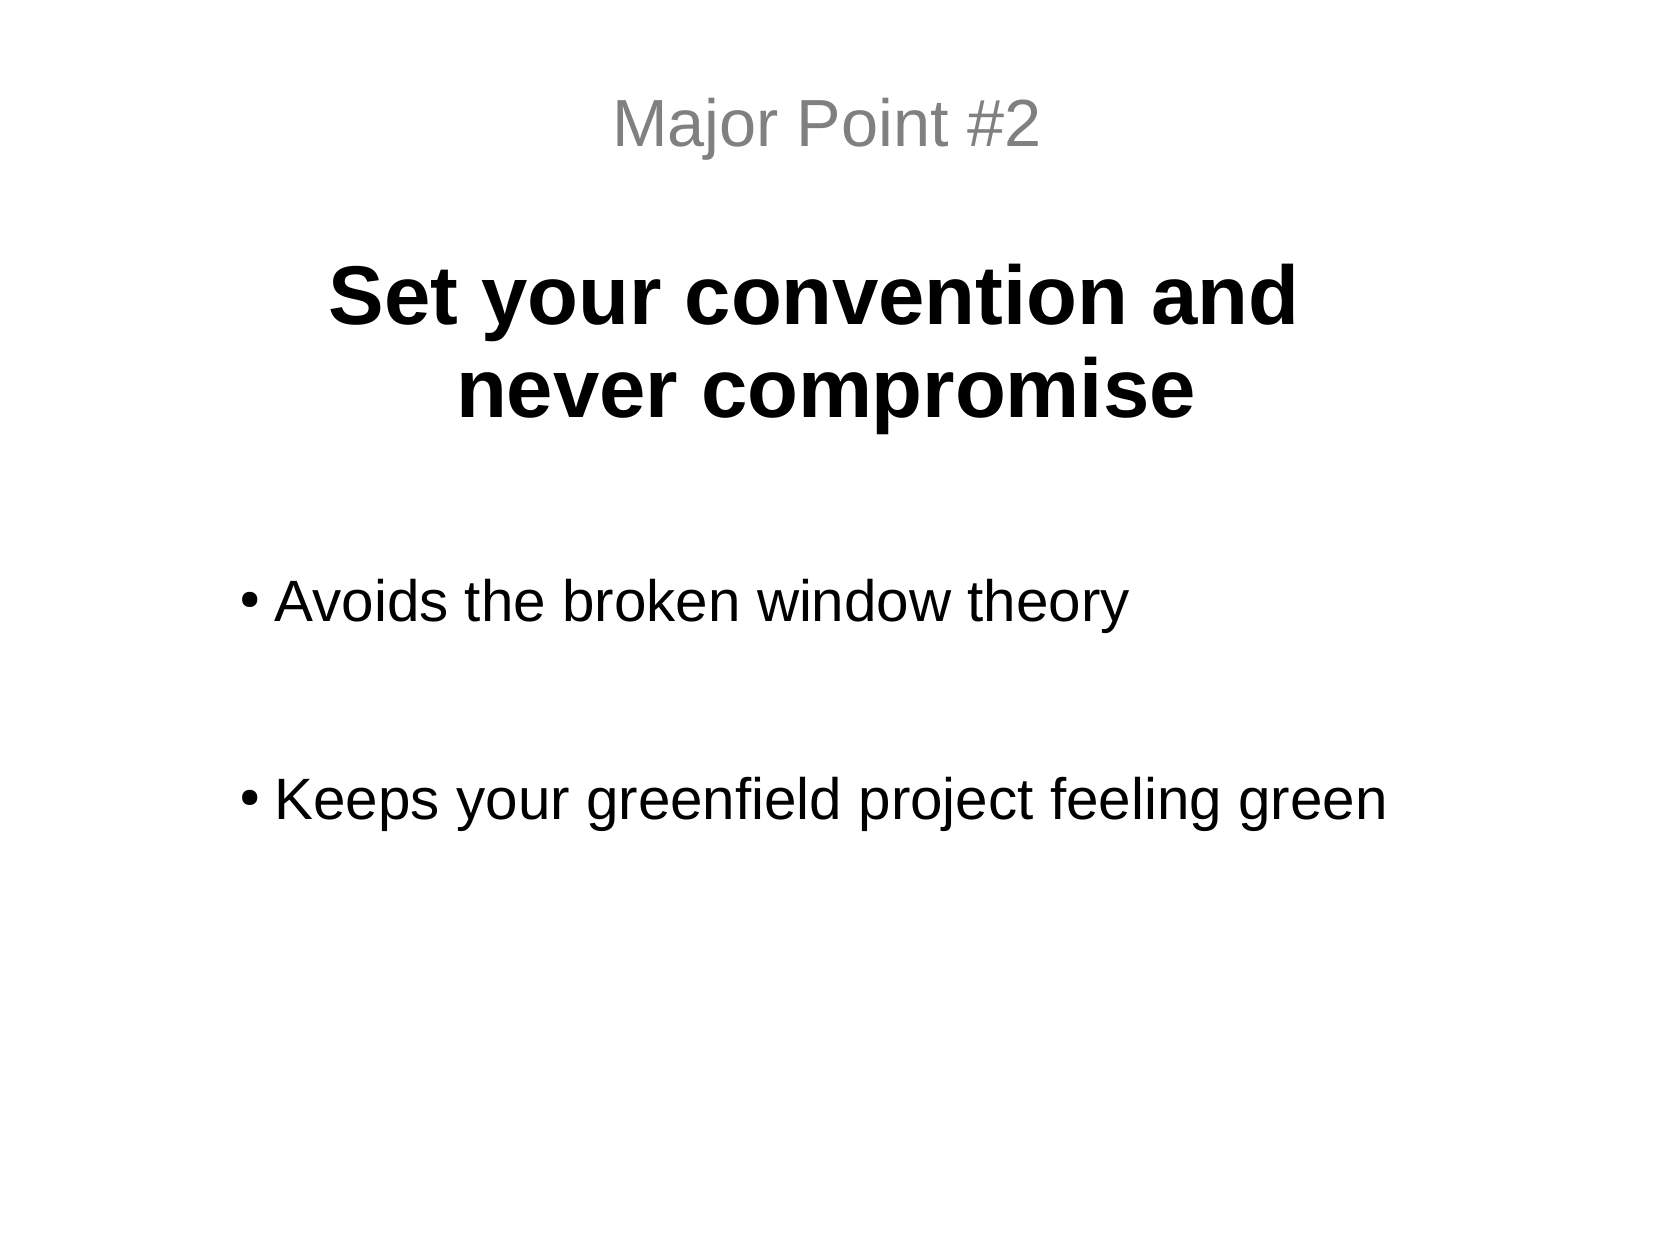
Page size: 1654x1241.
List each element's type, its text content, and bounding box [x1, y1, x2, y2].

text_box Set your convention and never compromise Avoids the broken window theory Keeps your greenfield project feeling green [35, 248, 1617, 1241]
title Major Point #2 [82, 20, 1571, 228]
